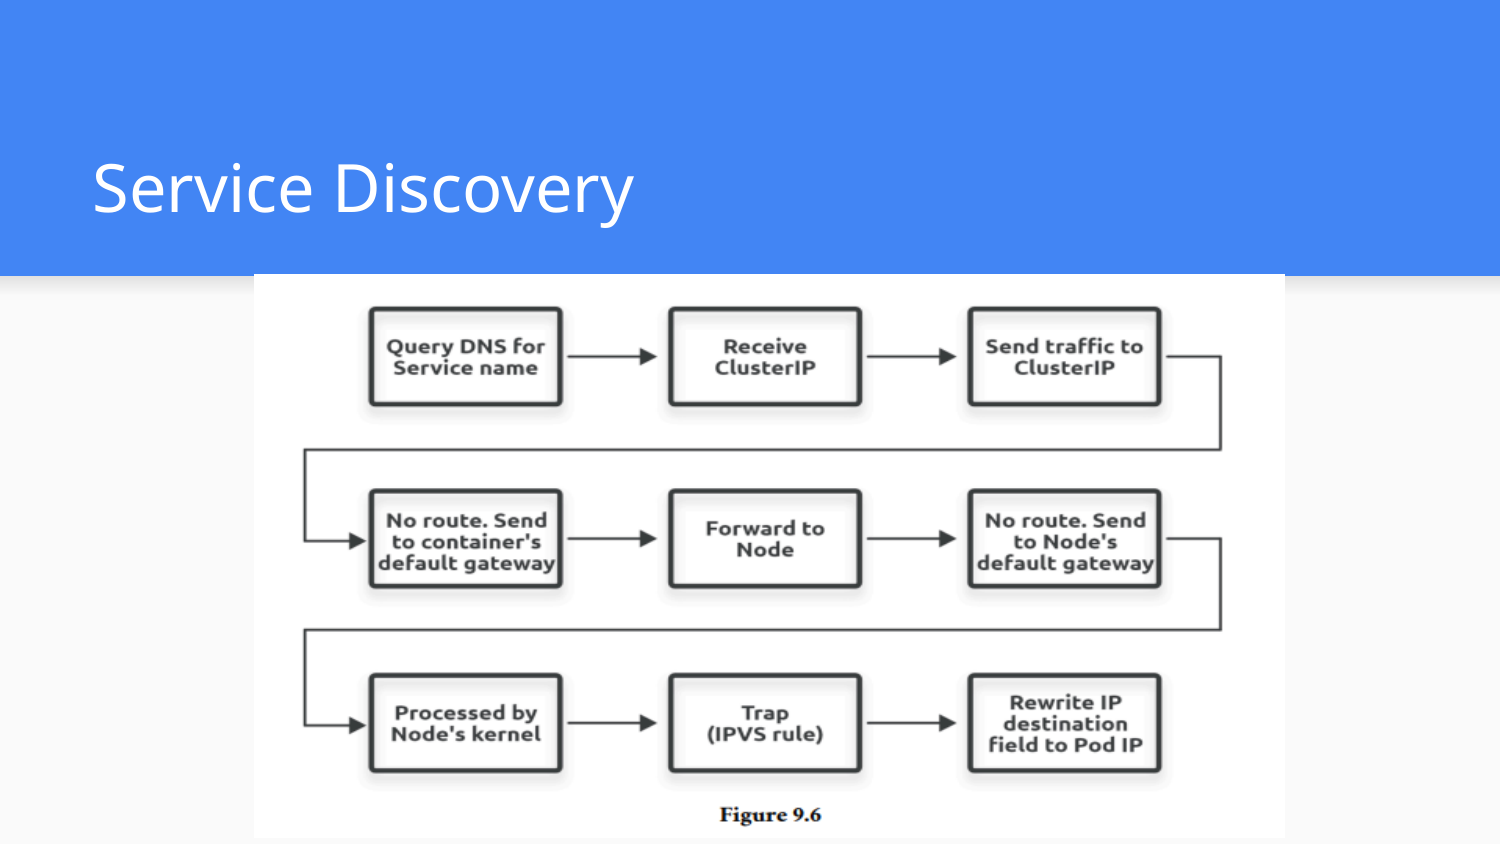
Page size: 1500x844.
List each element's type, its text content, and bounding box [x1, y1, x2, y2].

picture [254, 274, 1285, 838]
title Service Discovery [77, 121, 1427, 248]
